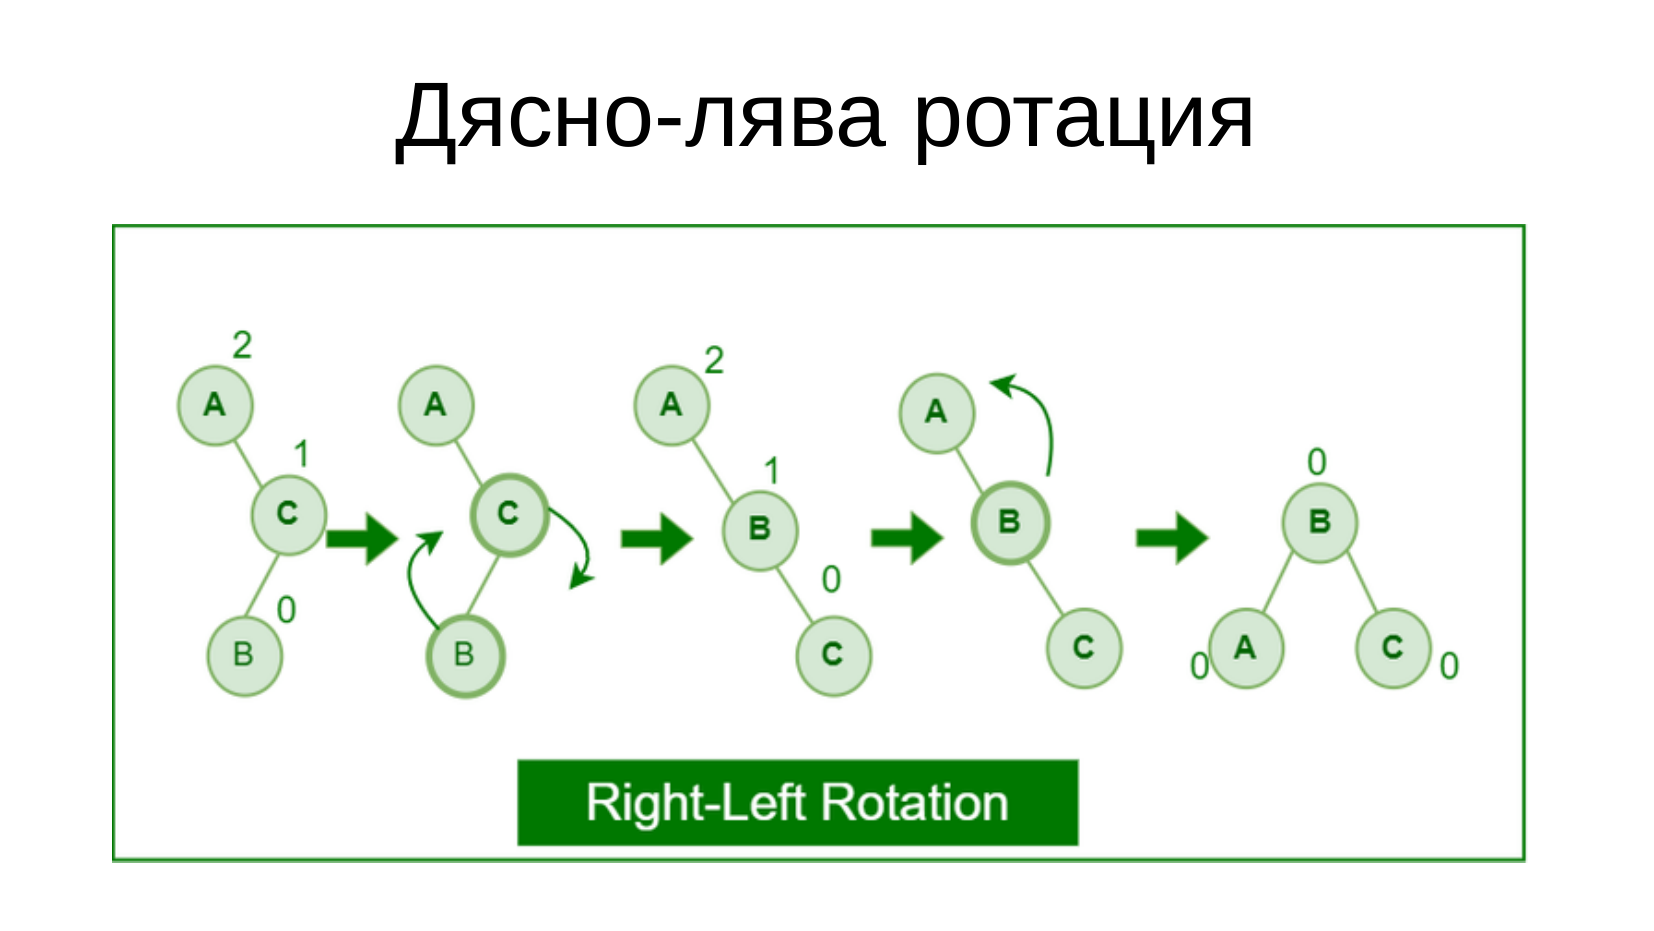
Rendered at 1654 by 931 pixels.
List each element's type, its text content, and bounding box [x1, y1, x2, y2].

title Дясно-лява ротация [82, 37, 1571, 193]
picture [112, 224, 1528, 863]
